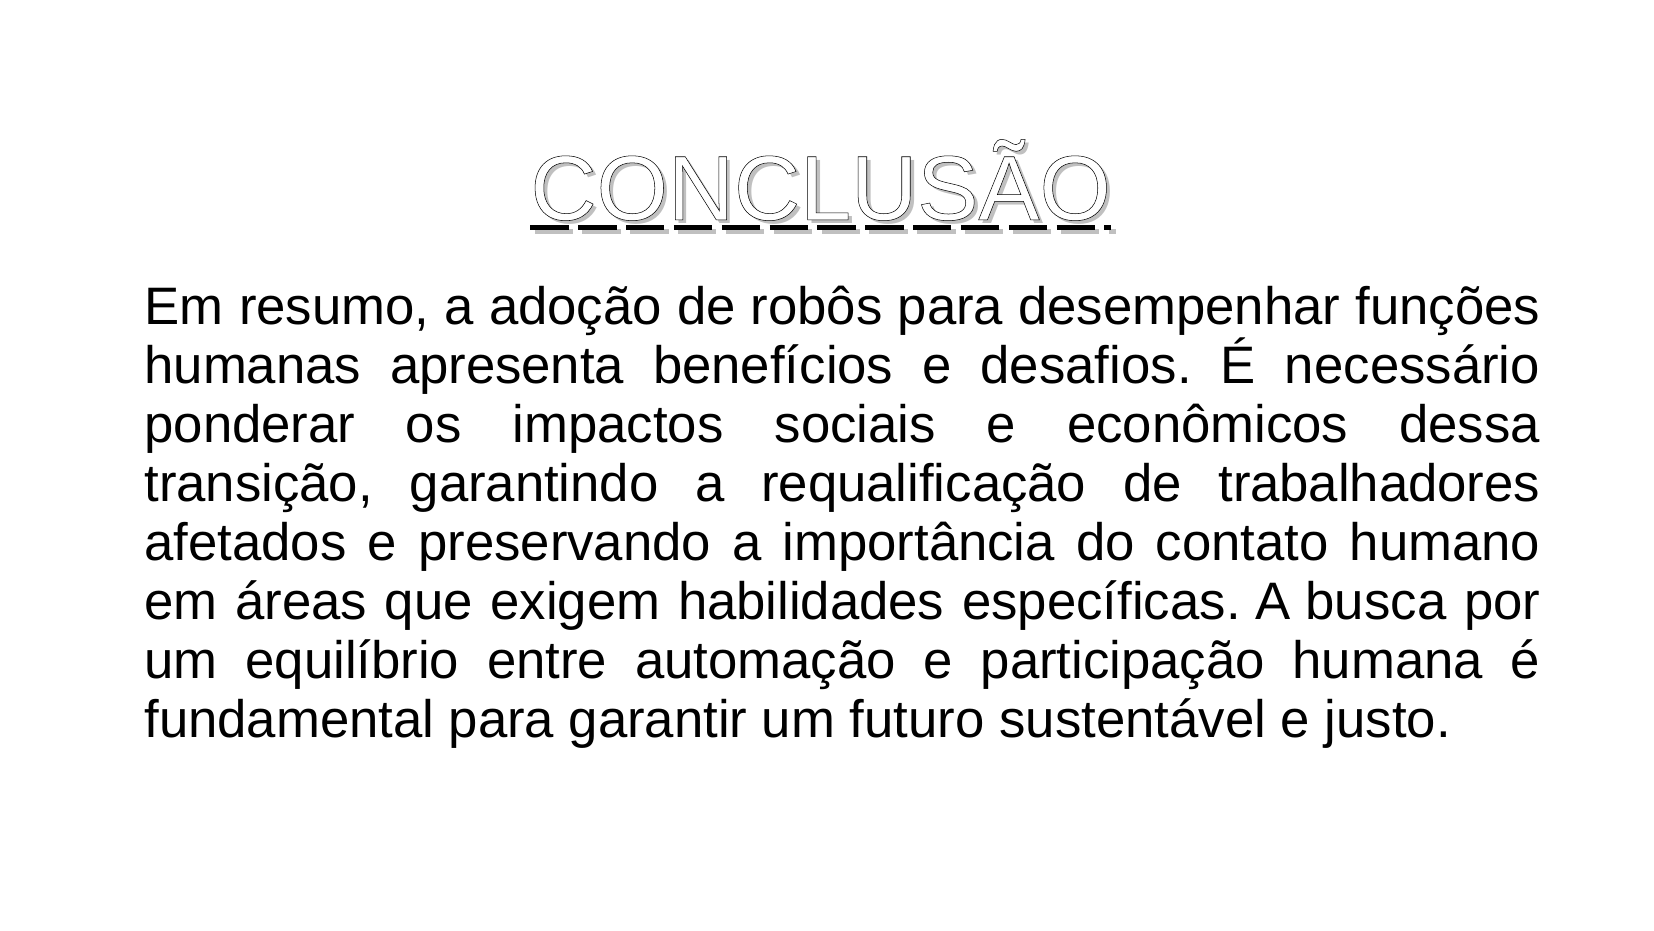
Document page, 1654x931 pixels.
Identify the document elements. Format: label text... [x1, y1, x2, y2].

title Conclusão [76, 110, 1565, 266]
list Em resumo, a adoção de robôs para desempenhar funções humanas apresenta benefícios e desafios. É necessário ponderar os impactos sociais e econômicos dessa transição, garantindo a requalificação de trabalhadores afetados e preservando a importância do contato humano em áreas que exigem habilidades específicas. A busca por um equilíbrio entre automação e participação humana é fundamental para garantir um futuro sustentável e justo. [88, 276, 1542, 768]
